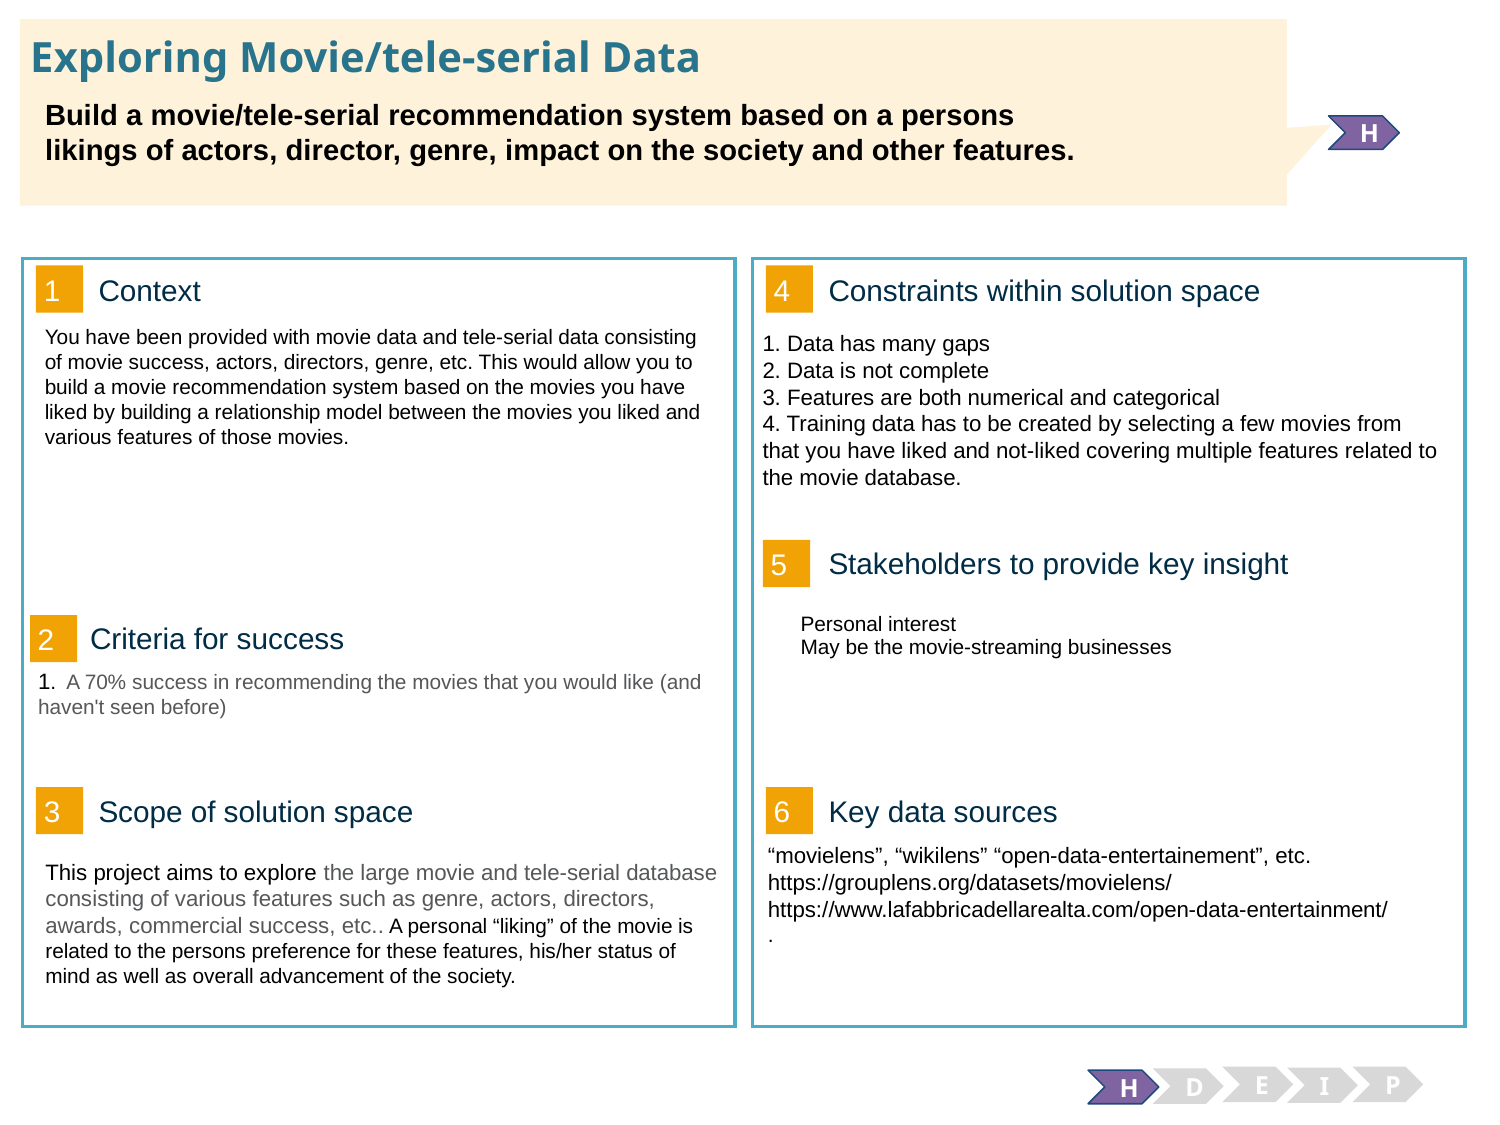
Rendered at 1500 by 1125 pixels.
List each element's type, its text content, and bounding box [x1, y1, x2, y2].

text_box 1. A 70% success in recommending the movies that you would like (and haven't seen before) [23, 659, 733, 812]
text_box Build a movie/tele-serial recommendation system based on a persons likings of actors, director, genre, impact on the society and other features. [30, 88, 1439, 170]
text_box H [1088, 1070, 1159, 1104]
text_box Context [98, 270, 689, 308]
text_box Scope of solution space [98, 812, 689, 829]
text_box 2 [30, 615, 78, 659]
text_box D [1152, 1068, 1224, 1104]
text_box 3 [35, 812, 84, 835]
text_box 1 [35, 265, 84, 313]
text_box This project aims to explore the large movie and tele-serial database consisting of various features such as genre, actors, directors, awards, commercial success, etc.. A personal “liking” of the movie is related to the persons preference for these features, his/her status of mind as well as overall advancement of the society. [30, 850, 740, 1021]
text_box I [1287, 1067, 1358, 1103]
text_box Constraints within solution space [828, 270, 1419, 308]
text_box Personal interest May be the movie-streaming businesses [785, 605, 1302, 691]
text_box “movielens”, “wikilens” “open-data-entertainement”, etc. https://grouplens.org/datasets/movielens/ https://www.lafabbricadellarealta.com/open-data-entertainment/ . [753, 834, 1463, 1012]
text_box 6 [765, 787, 813, 834]
text_box Stakeholders to provide key insight [828, 539, 1419, 586]
text_box [752, 258, 1465, 1027]
text_box [22, 258, 736, 1027]
text_box 4 [765, 265, 813, 313]
text_box Key data sources [828, 792, 1419, 829]
text_box [19, 19, 1291, 206]
text_box P [1352, 1066, 1424, 1103]
text_box 5 [762, 539, 811, 588]
text_box 1. Data has many gaps 2. Data is not complete 3. Features are both numerical and categorical 4. Training data has to be created by selecting a few movies from that you have liked and not-liked covering multiple features related to the movie database. [747, 322, 1457, 500]
text_box Criteria for success [90, 615, 680, 659]
text_box E [1222, 1066, 1294, 1103]
text_box You have been provided with movie data and tele-serial data consisting of movie success, actors, directors, genre, etc. This would allow you to build a movie recommendation system based on the movies you have liked by building a relationship model between the movies you liked and various features of those movies. [29, 316, 725, 572]
text_box Exploring Movie/tele-serial Data [30, 31, 1473, 82]
